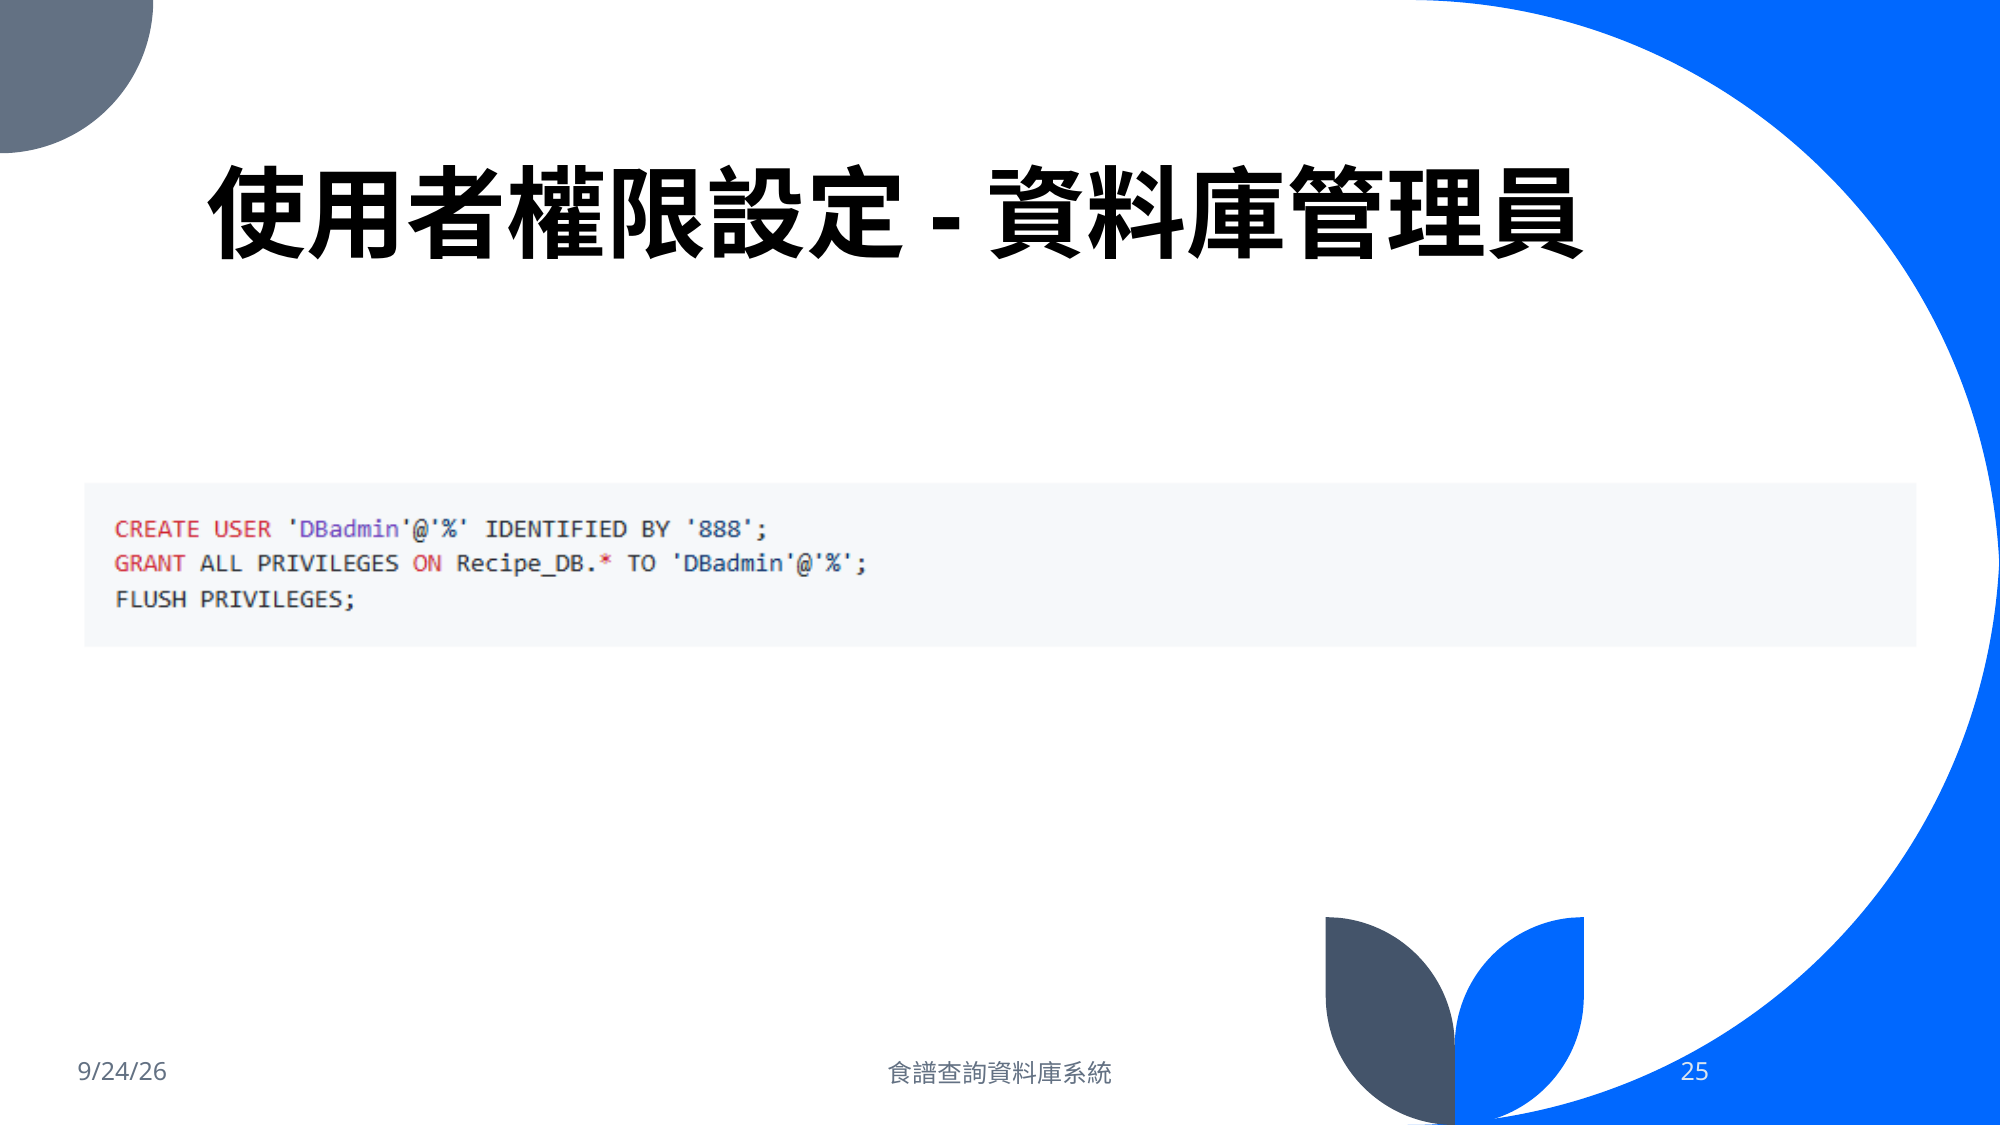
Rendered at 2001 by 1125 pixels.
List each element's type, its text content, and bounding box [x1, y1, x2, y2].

slide_number 6/10/2025 [62, 1042, 513, 1103]
footer 食譜查詢資料庫系統 [662, 1042, 1338, 1103]
title 使用者權限設定-資料庫管理員 [191, 62, 1796, 280]
slide_number 25 [1665, 1042, 1938, 1103]
picture [83, 463, 1917, 662]
